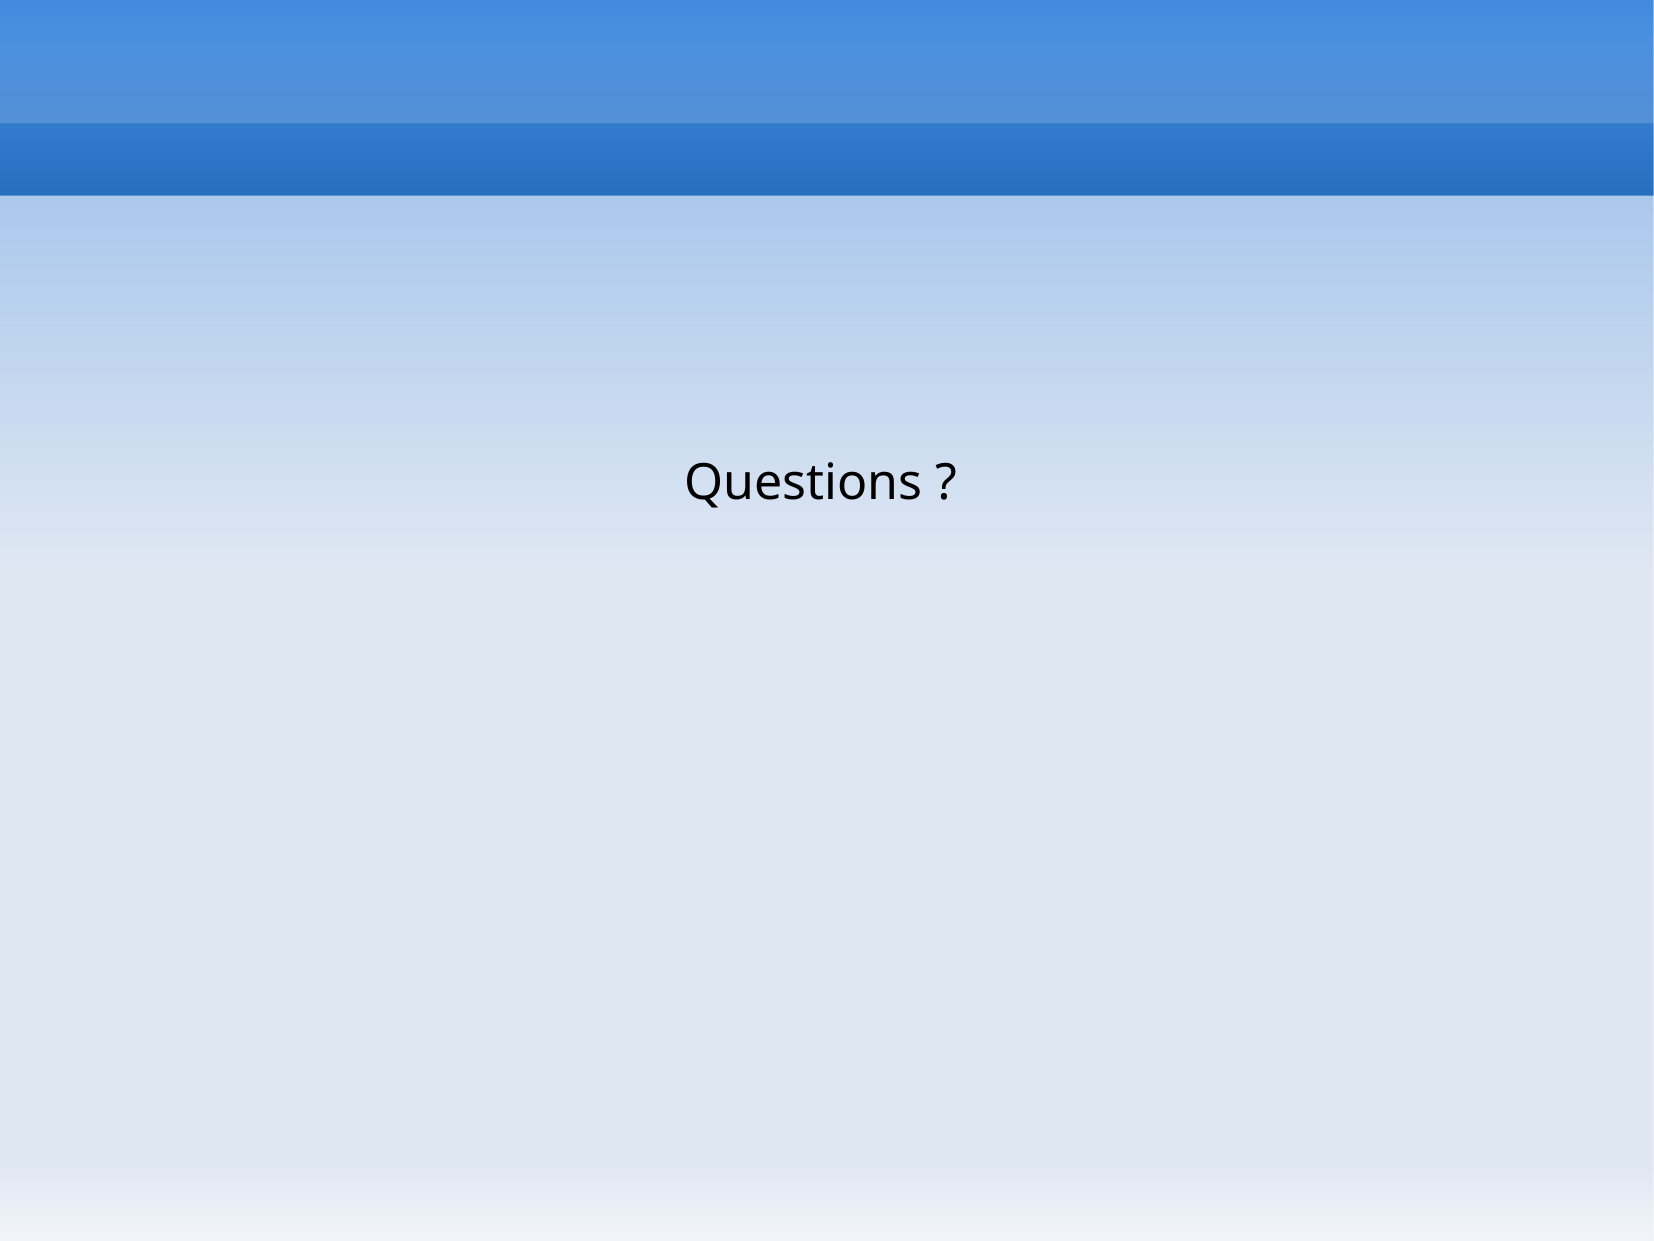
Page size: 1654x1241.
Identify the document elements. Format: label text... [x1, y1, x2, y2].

picture [0, 0, 1654, 1241]
subtitle Questions ? [76, 0, 1565, 1109]
